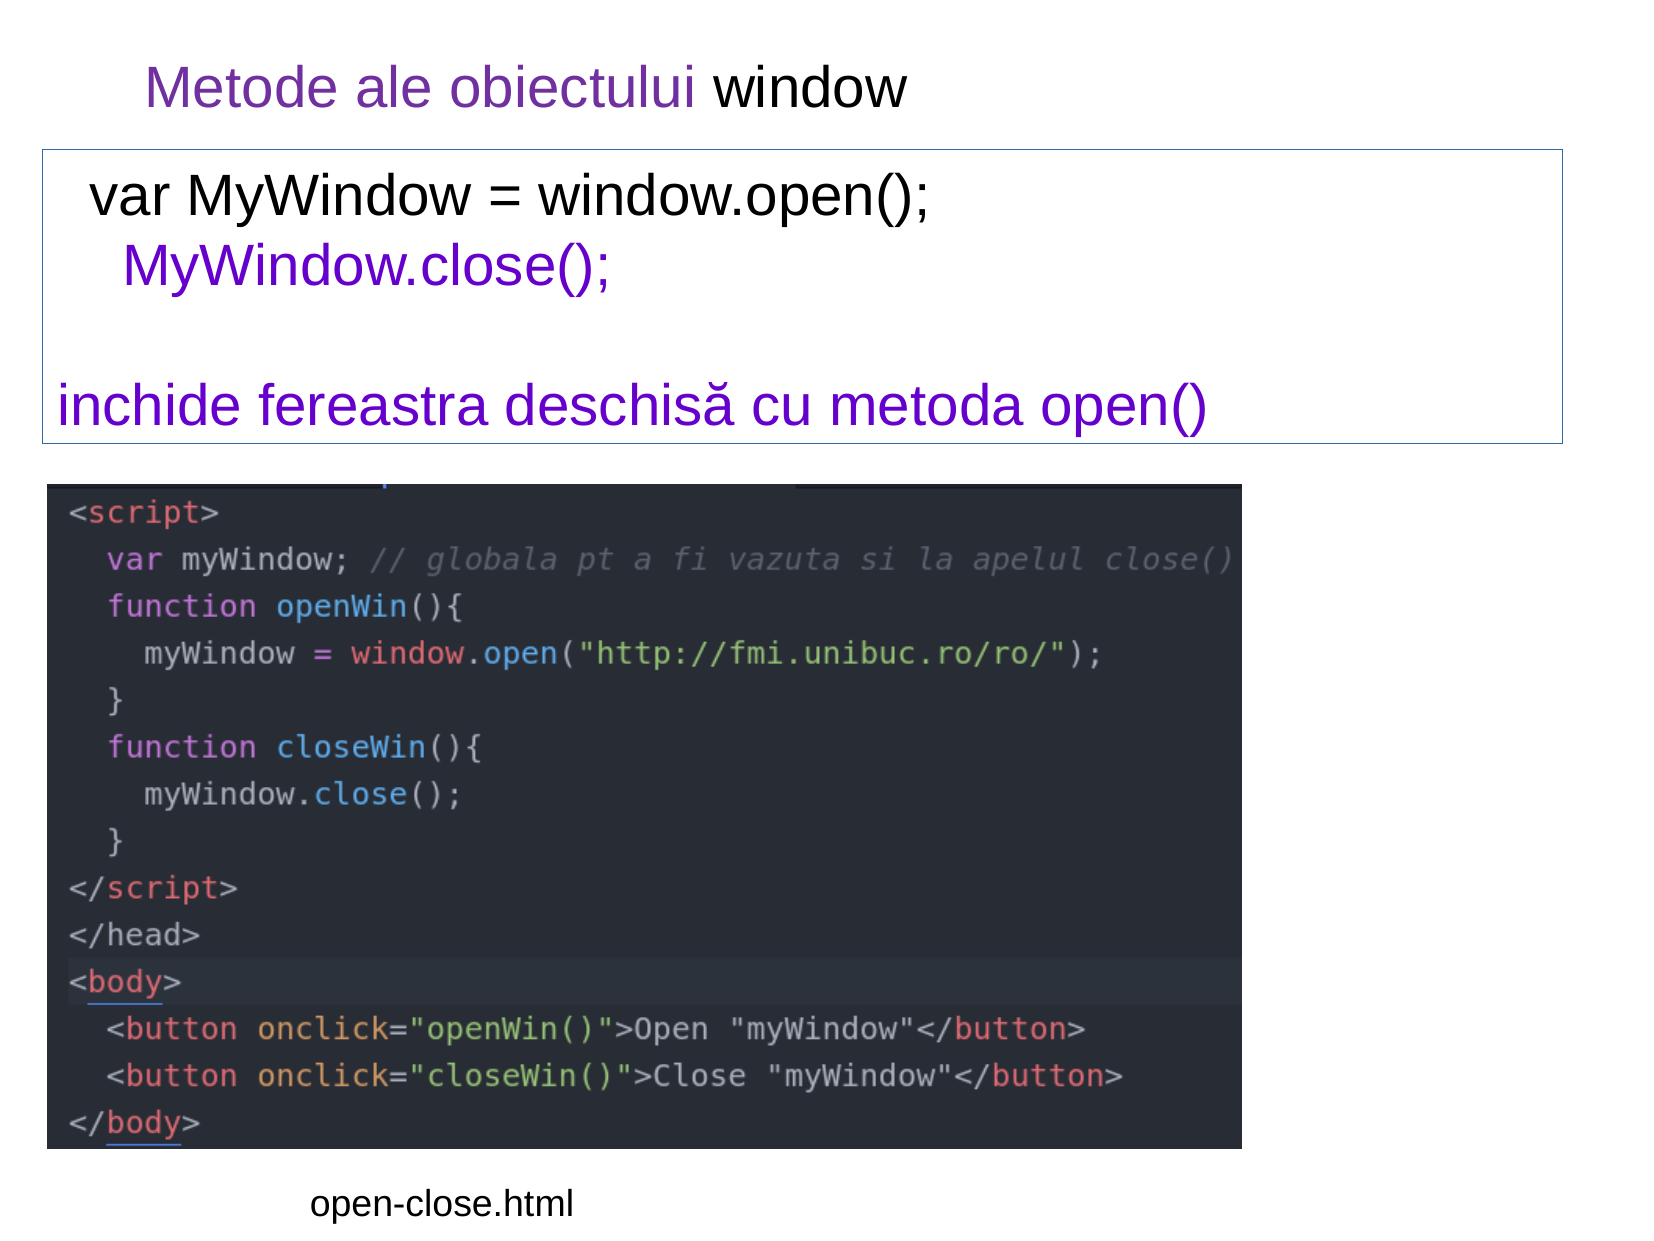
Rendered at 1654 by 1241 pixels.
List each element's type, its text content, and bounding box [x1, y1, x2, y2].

picture [47, 484, 1242, 1149]
text_box Metode ale obiectului window [129, 47, 923, 128]
text_box var MyWindow = window.open(); MyWindow.close(); inchide fereastra deschisă cu metoda open() [42, 149, 1563, 444]
text_box open-close.html [295, 1175, 589, 1233]
